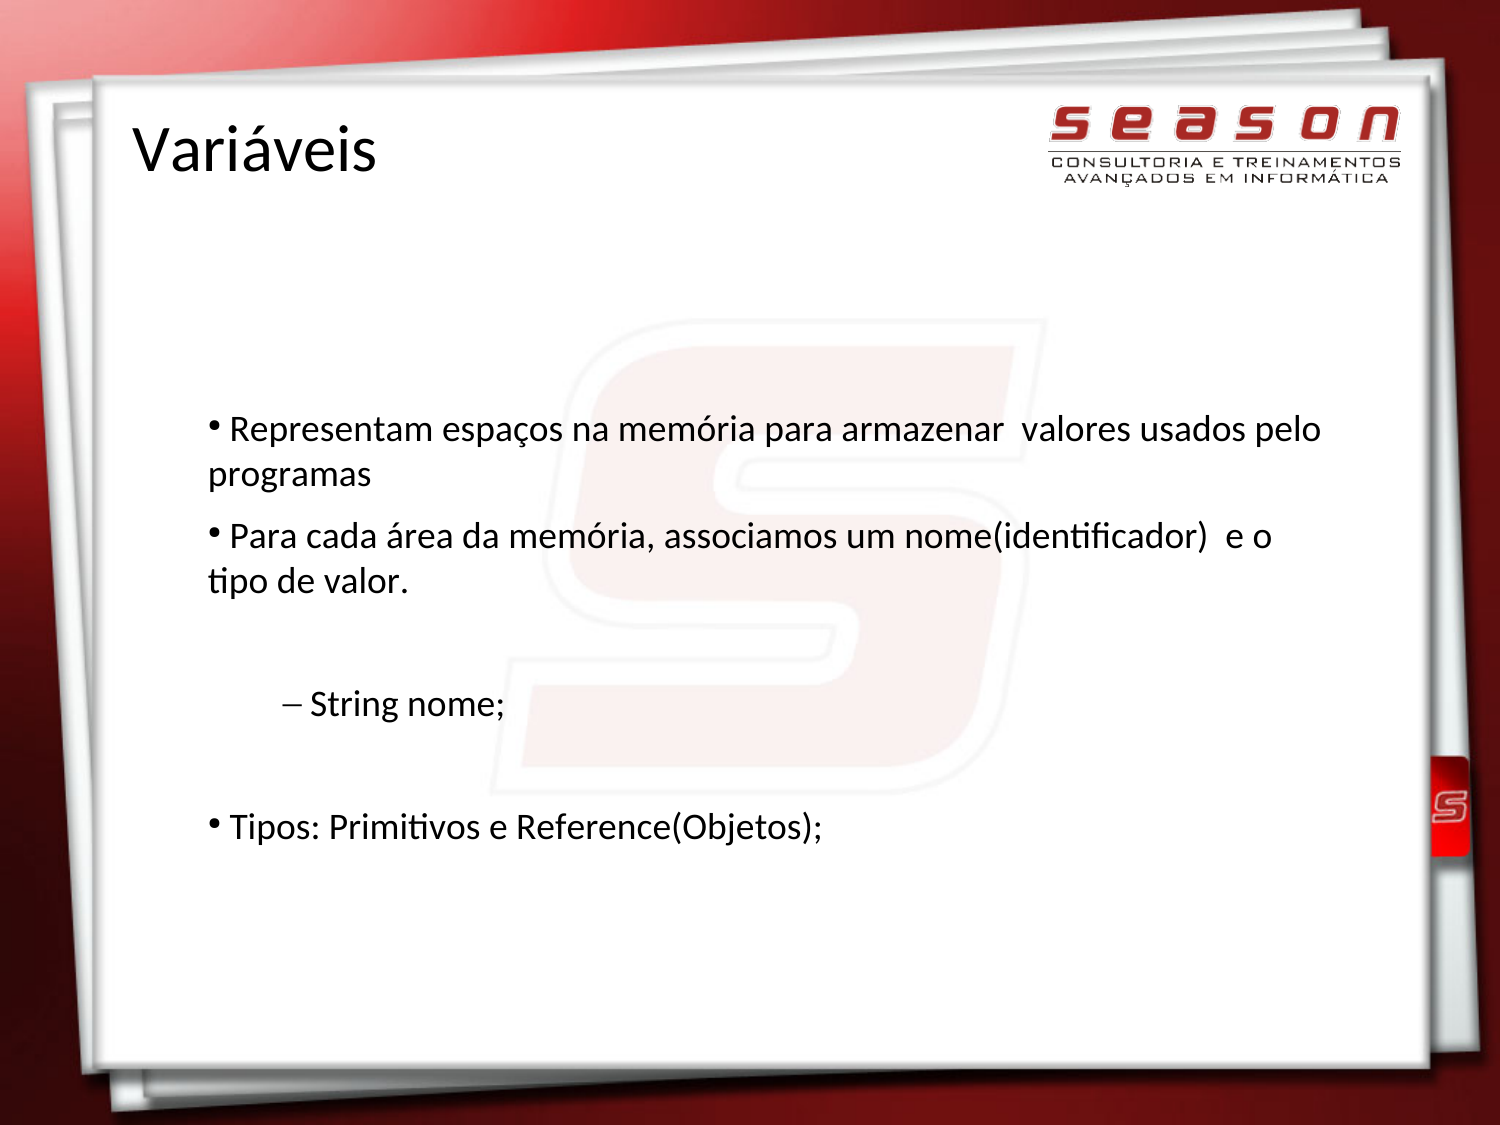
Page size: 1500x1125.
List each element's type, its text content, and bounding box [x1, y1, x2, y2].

title Variáveis [118, 33, 1394, 257]
text_box Representam espaços na memória para armazenar valores usados pelo programas Para cada área da memória, associamos um nome(identificador) e o tipo de valor. String nome; Tipos: Primitivos e Reference(Objetos); [207, 357, 1328, 894]
picture [0, 0, 1500, 1125]
